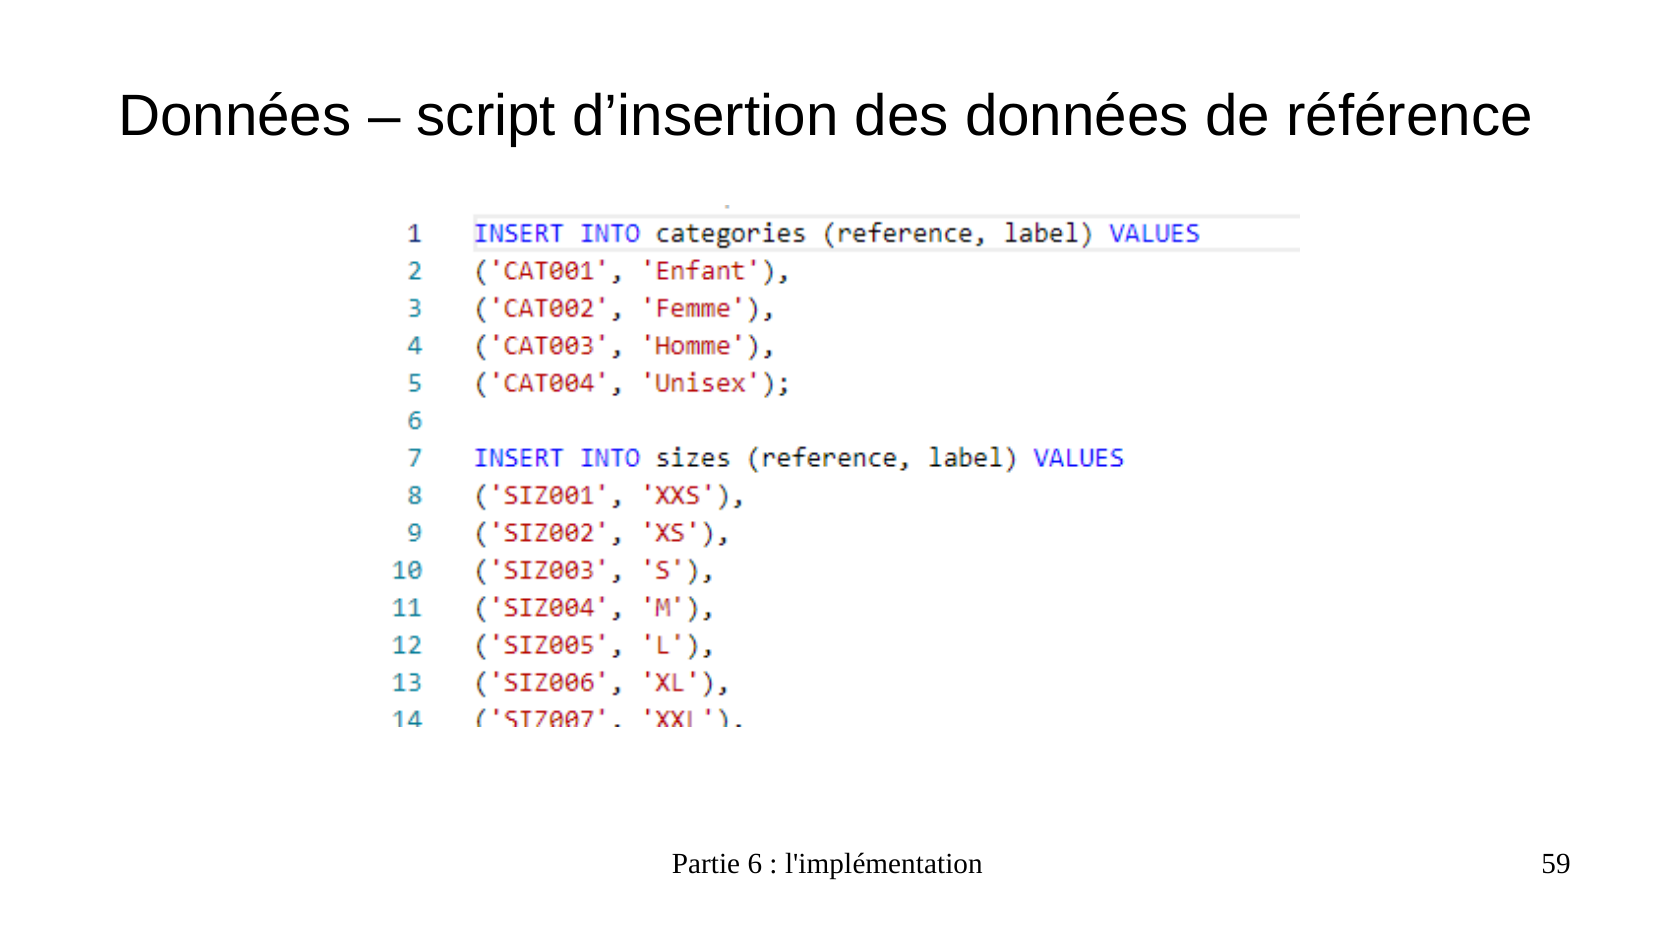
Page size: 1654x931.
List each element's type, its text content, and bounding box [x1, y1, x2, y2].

title Données – script d’insertion des données de référence [82, 37, 1571, 193]
picture [342, 205, 1300, 727]
